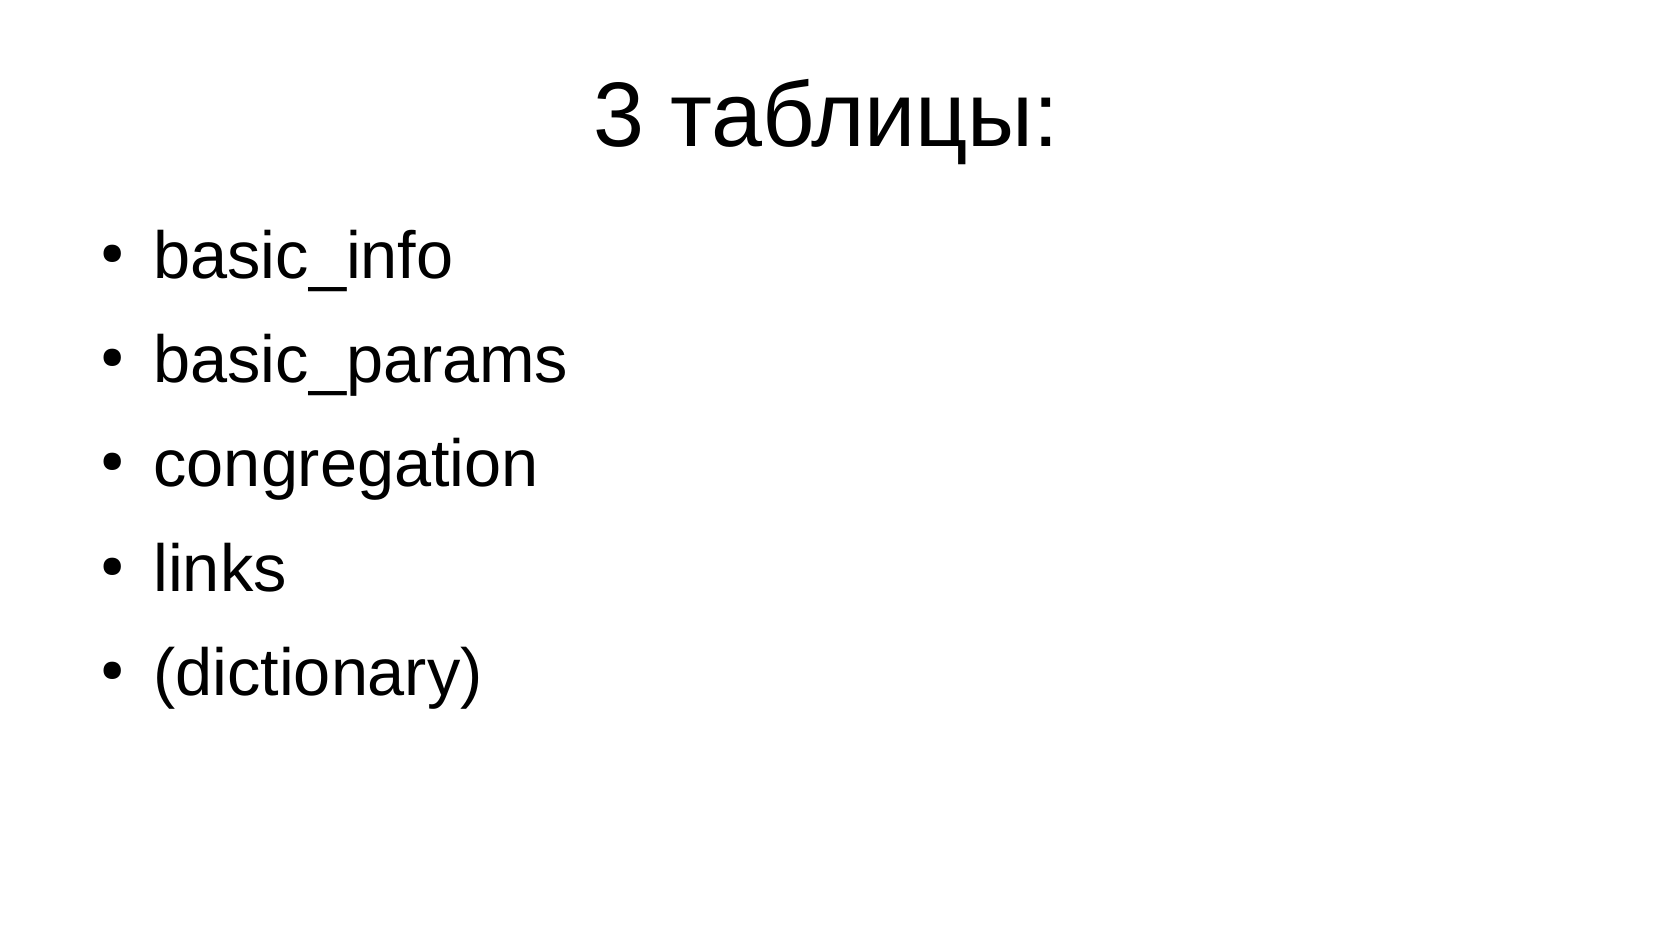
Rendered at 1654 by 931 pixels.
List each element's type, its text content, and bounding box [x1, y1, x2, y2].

list basic_info basic_params congregation links (dictionary) [82, 217, 1571, 758]
title 3 таблицы: [82, 37, 1571, 193]
